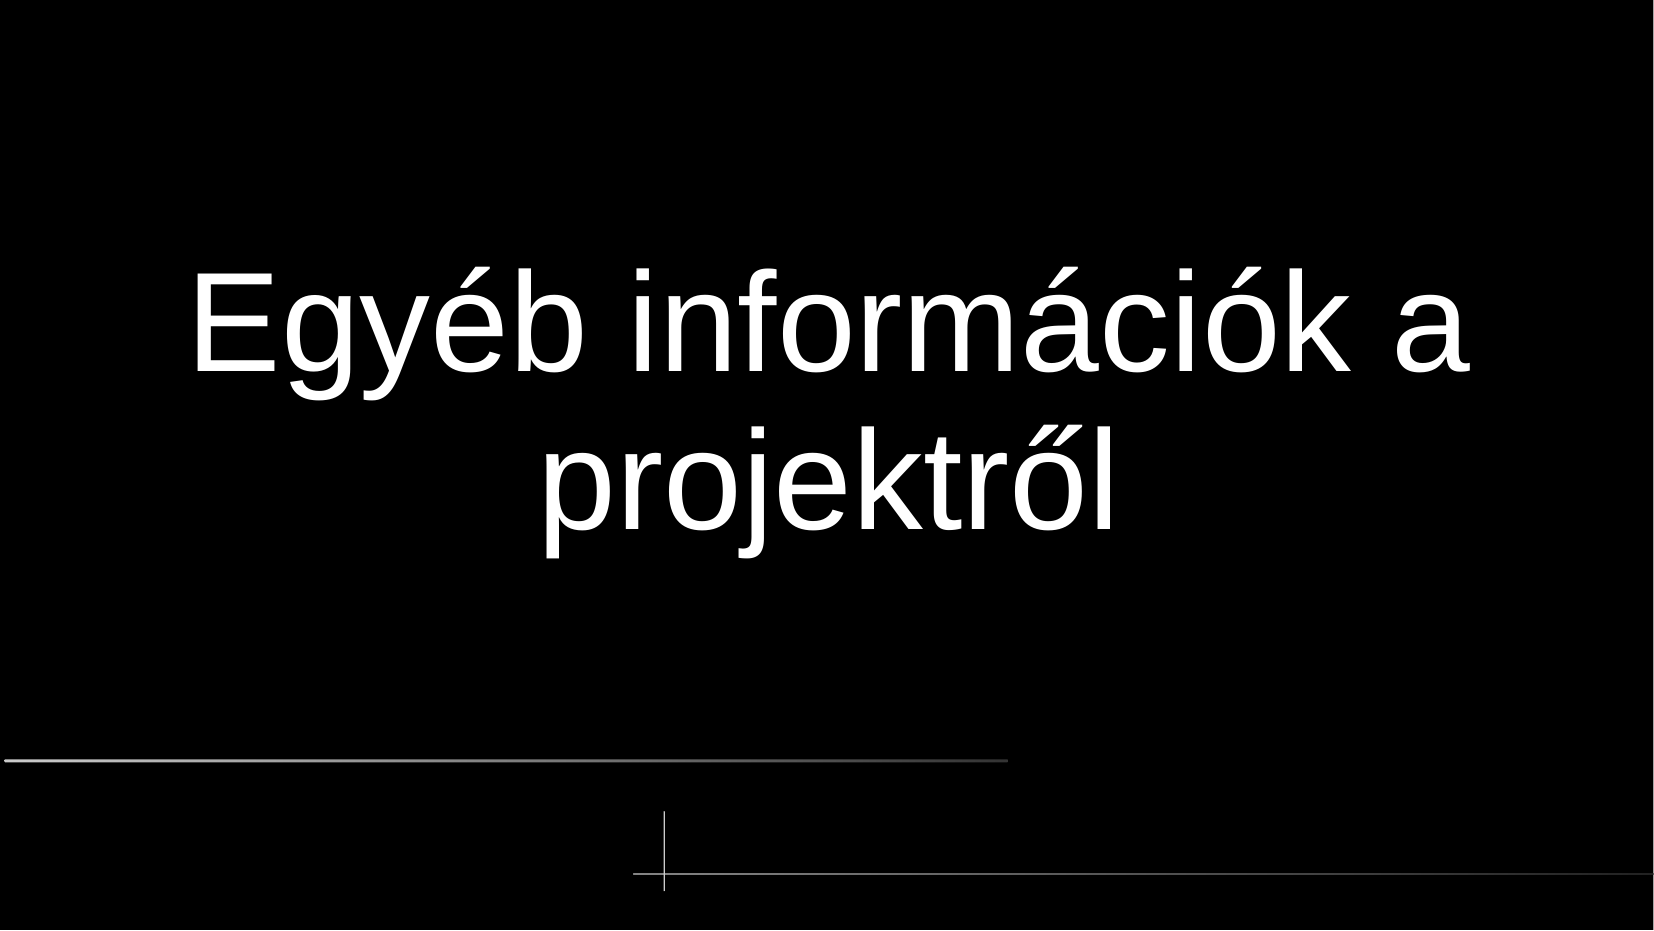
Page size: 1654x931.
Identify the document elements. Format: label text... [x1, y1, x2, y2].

title Egyéb információk a projektről [90, 242, 1568, 560]
